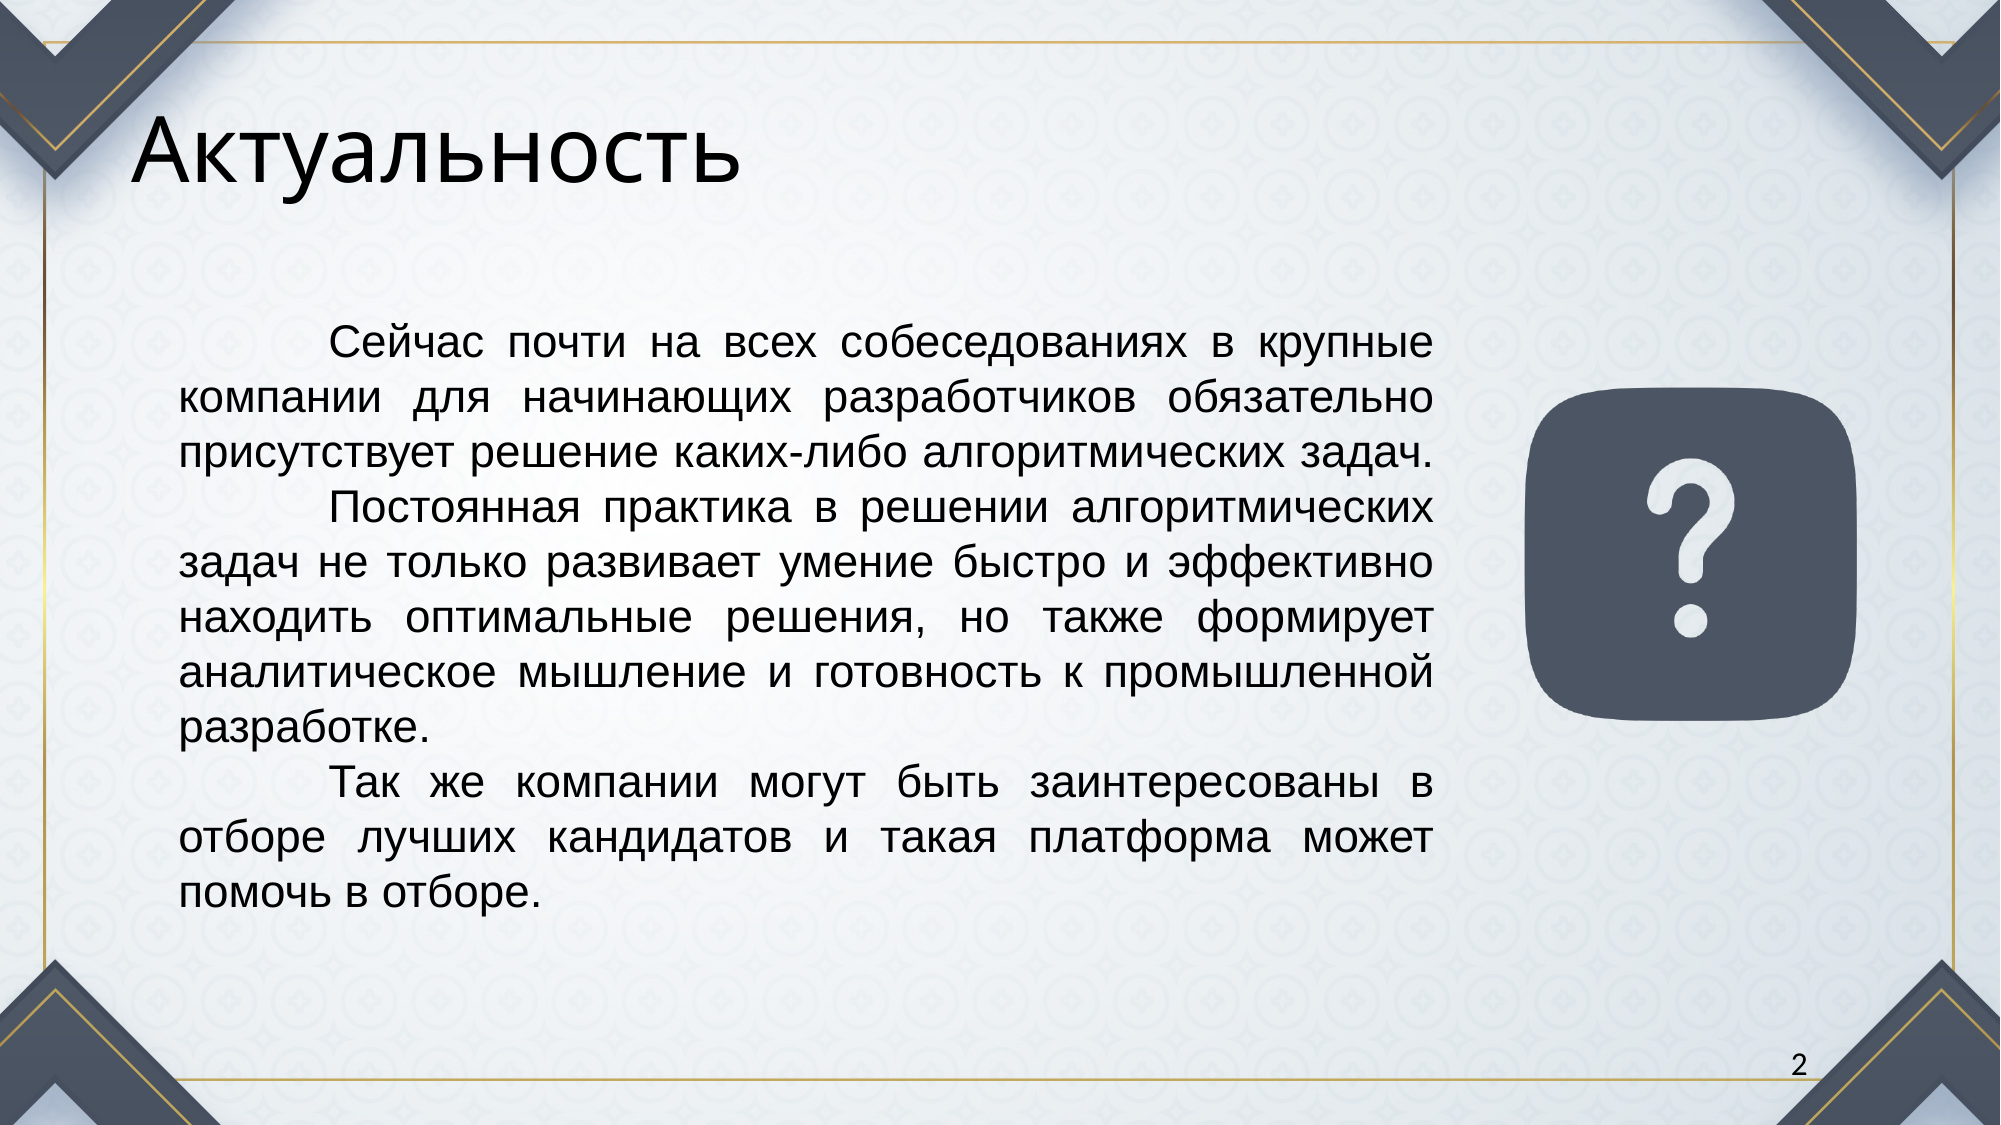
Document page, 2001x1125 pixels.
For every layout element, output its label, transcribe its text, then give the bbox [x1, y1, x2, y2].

slide_number <number> [1372, 1032, 1823, 1092]
picture [0, 0, 2000, 1125]
title Актуальность [131, 78, 1857, 229]
text_box Сейчас почти на всех собеседованиях в крупные компании для начинающих разработчиков обязательно присутствует решение каких-либо алгоритмических задач. Постоянная практика в решении алгоритмических задач не только развивает умение быстро и эффективно находить оптимальные решения, но также формирует аналитическое мышление и готовность к промышленной разработке. Так же компании могут быть заинтересованы в отборе лучших кандидатов и такая платформа может помочь в отборе. [163, 304, 1450, 925]
